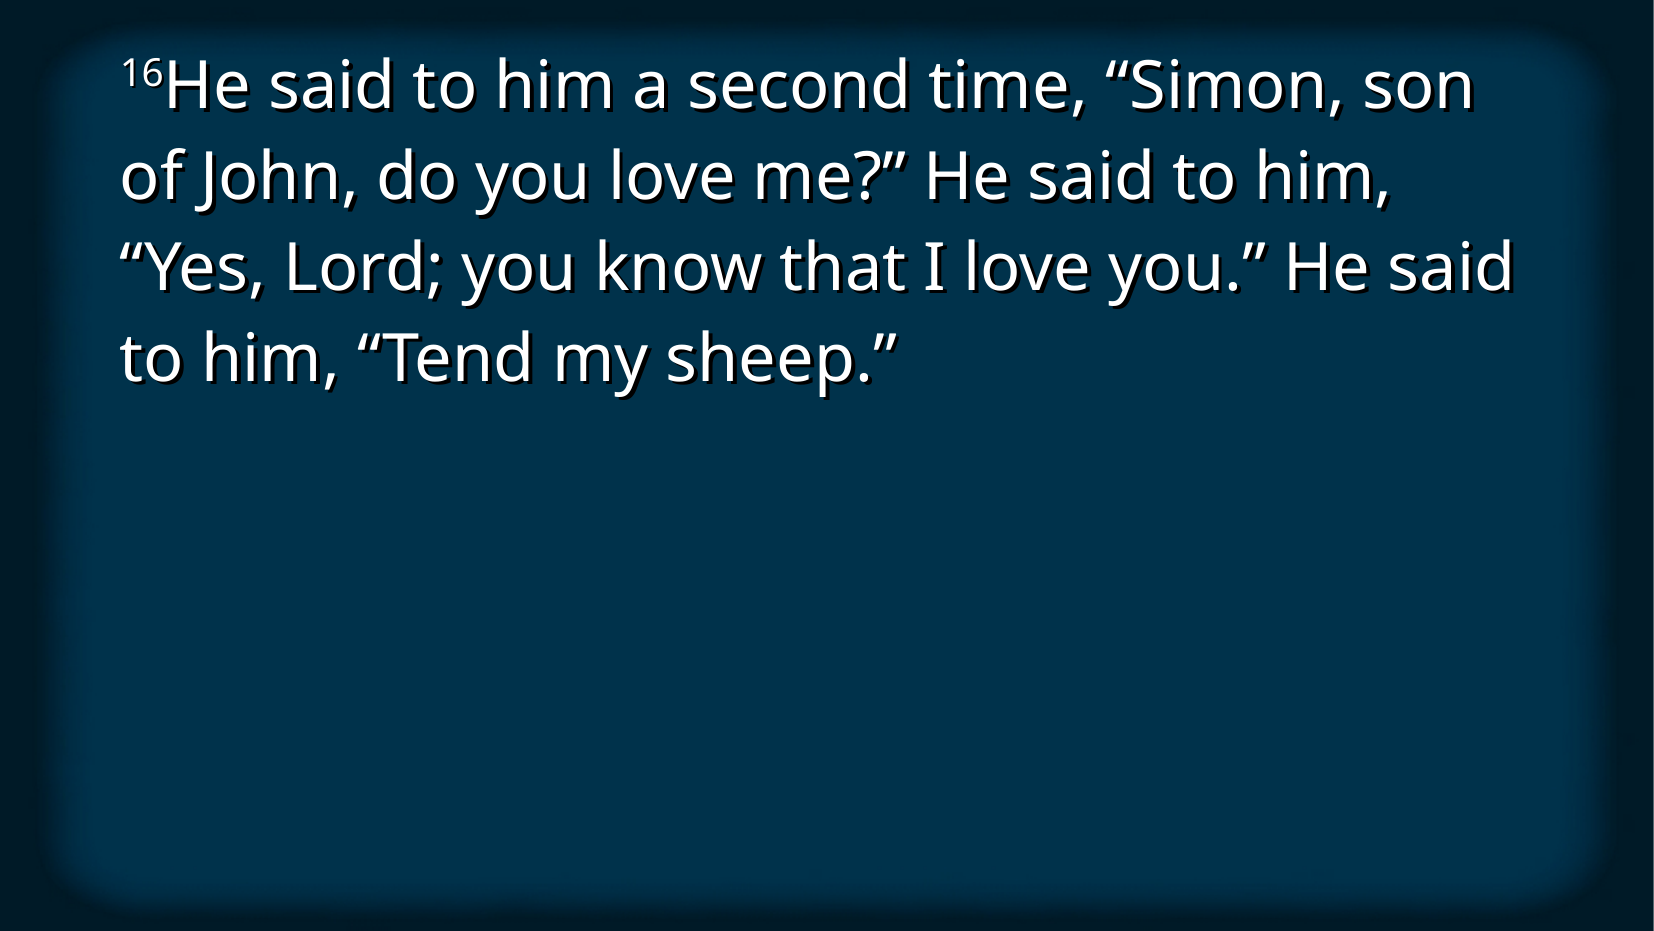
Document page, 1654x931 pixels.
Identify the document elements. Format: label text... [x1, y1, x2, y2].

picture [0, 0, 1654, 931]
text_box 16He said to him a second time, “Simon, son of John, do you love me?” He said to him, “Yes, Lord; you know that I love you.” He said to him, “Tend my sheep.” [105, 30, 1561, 400]
